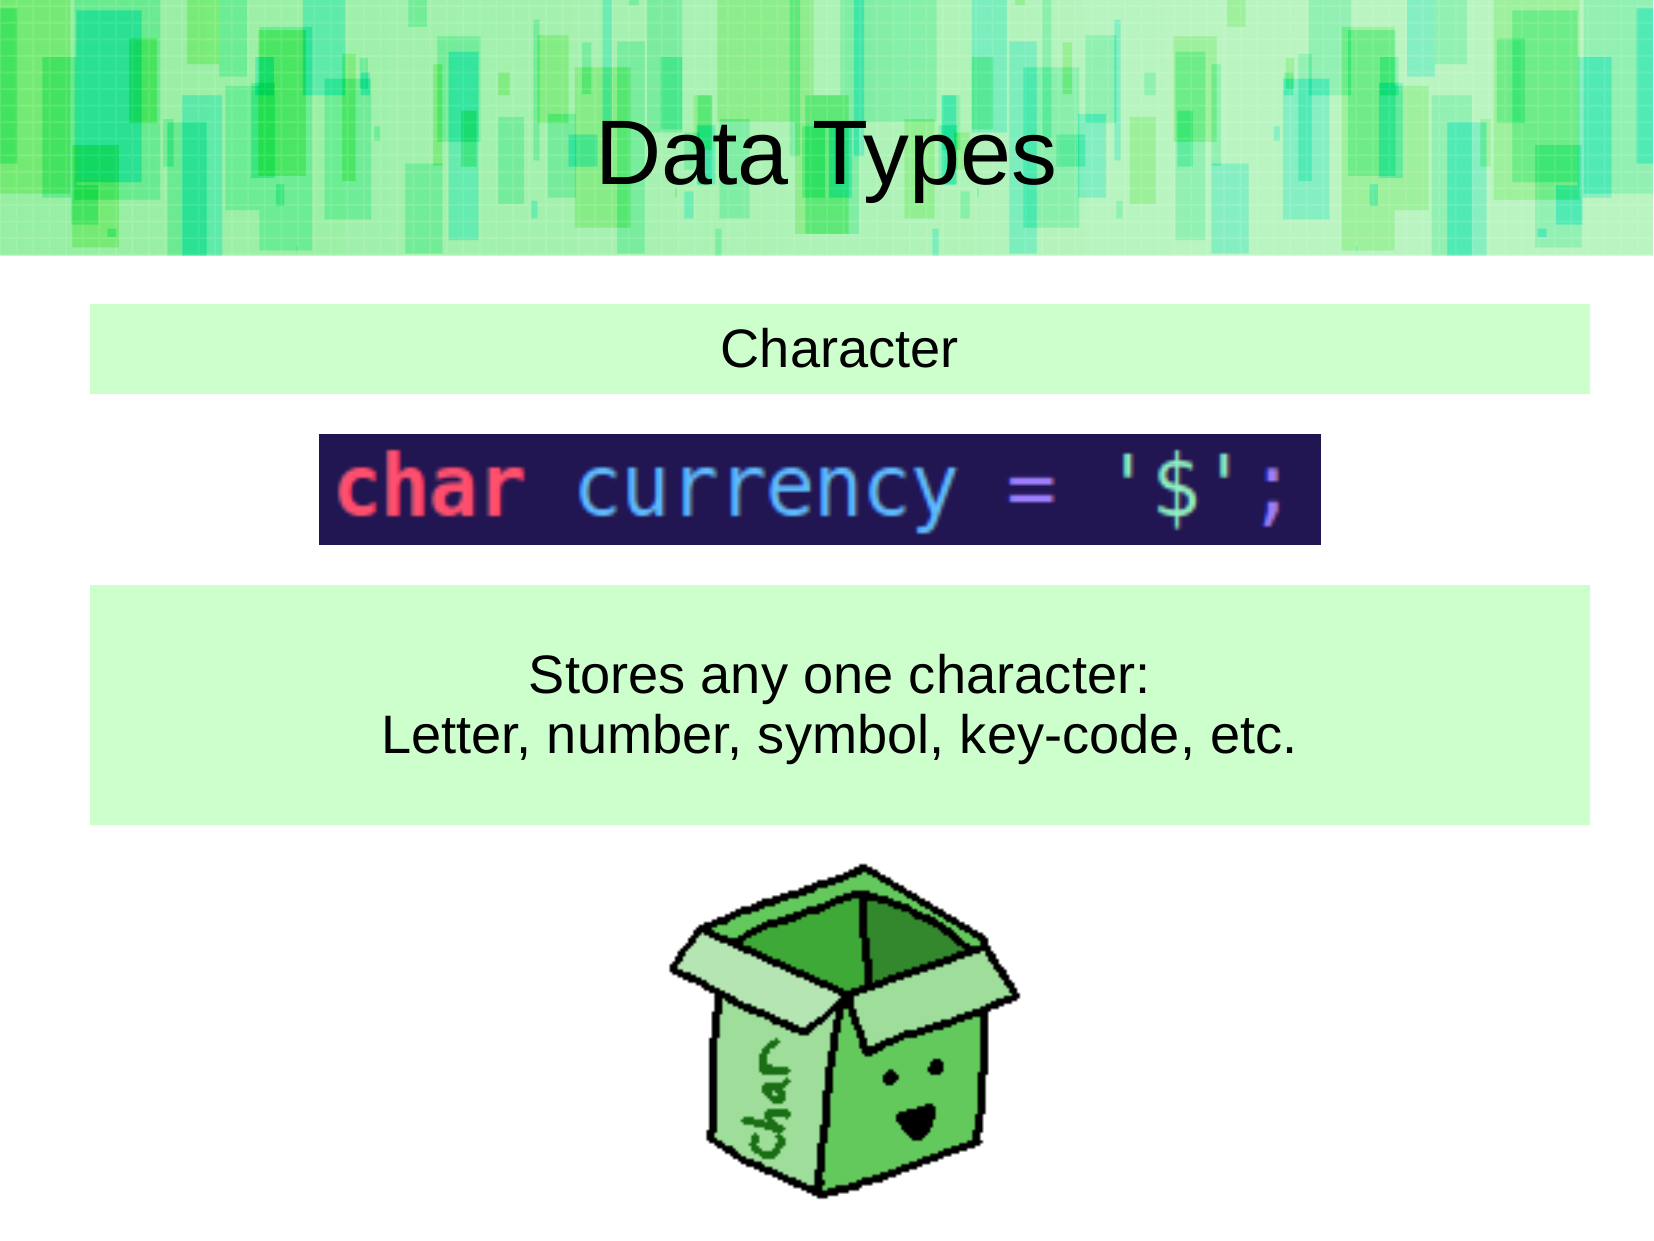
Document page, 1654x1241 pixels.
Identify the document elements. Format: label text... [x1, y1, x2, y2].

picture [0, 0, 1654, 1241]
title Data Types [82, 49, 1571, 257]
text_box Stores any one character: Letter, number, symbol, key-code, etc. [90, 585, 1591, 826]
text_box Character [90, 303, 1591, 394]
